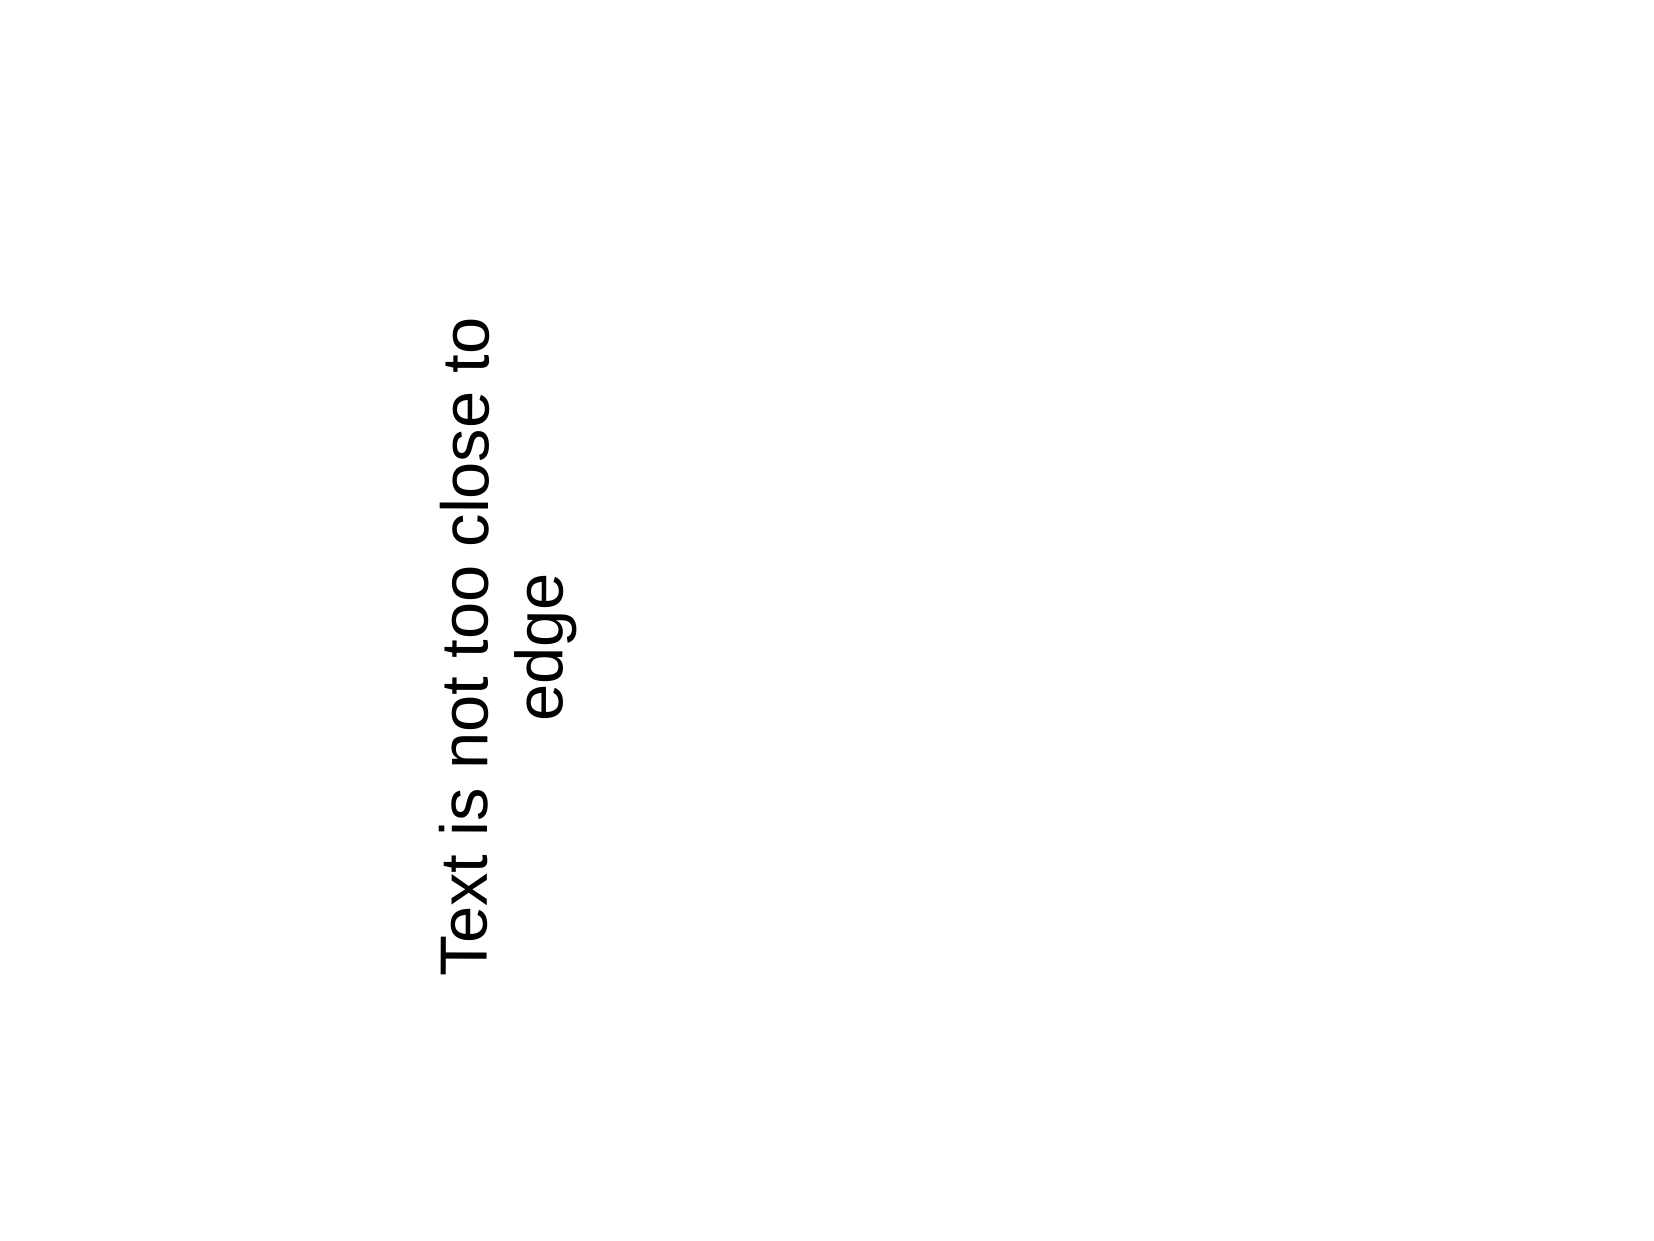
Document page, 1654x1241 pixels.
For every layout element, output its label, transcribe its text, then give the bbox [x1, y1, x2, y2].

subtitle Text is not too close to edge [426, 286, 578, 1008]
